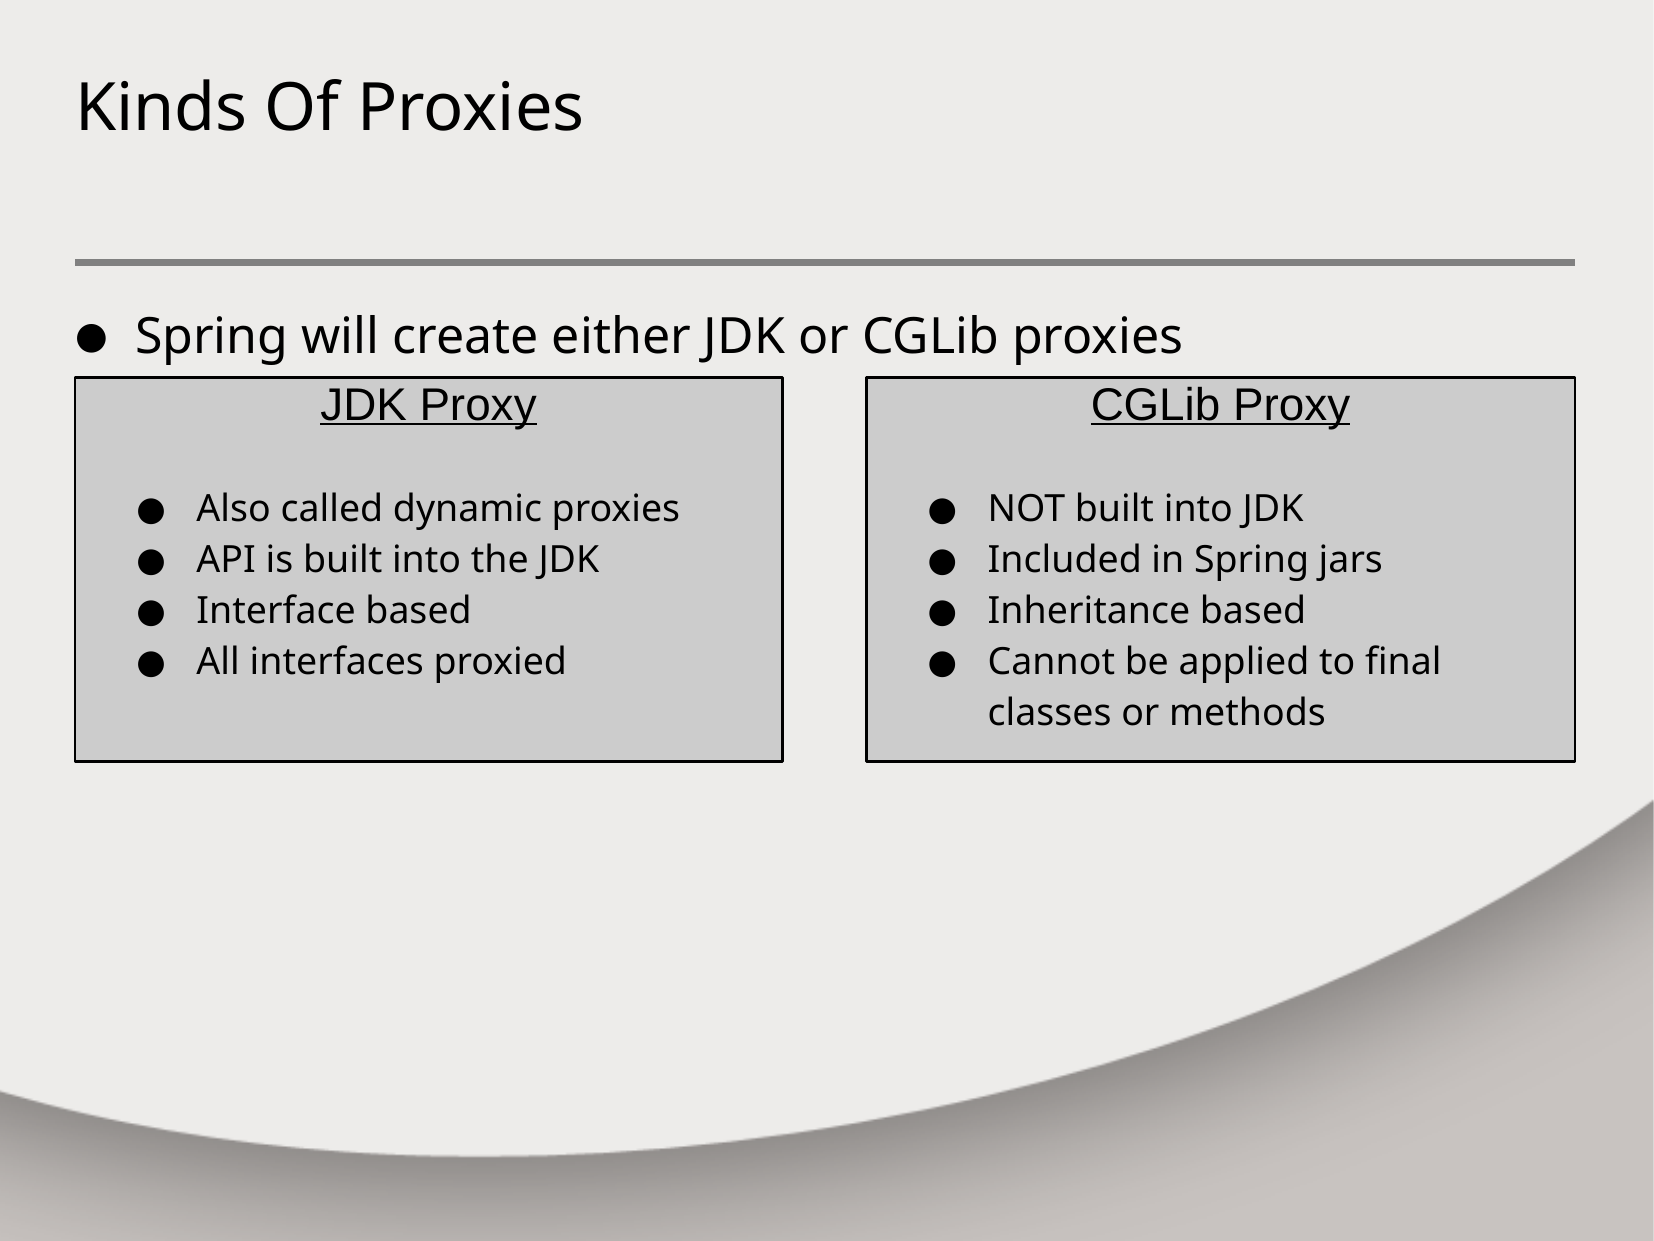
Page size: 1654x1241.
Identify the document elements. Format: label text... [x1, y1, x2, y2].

title Kinds Of Proxies [75, 75, 1576, 226]
picture [0, 0, 1654, 1241]
list Spring will create either JDK or CGLib proxies [75, 300, 1576, 1163]
